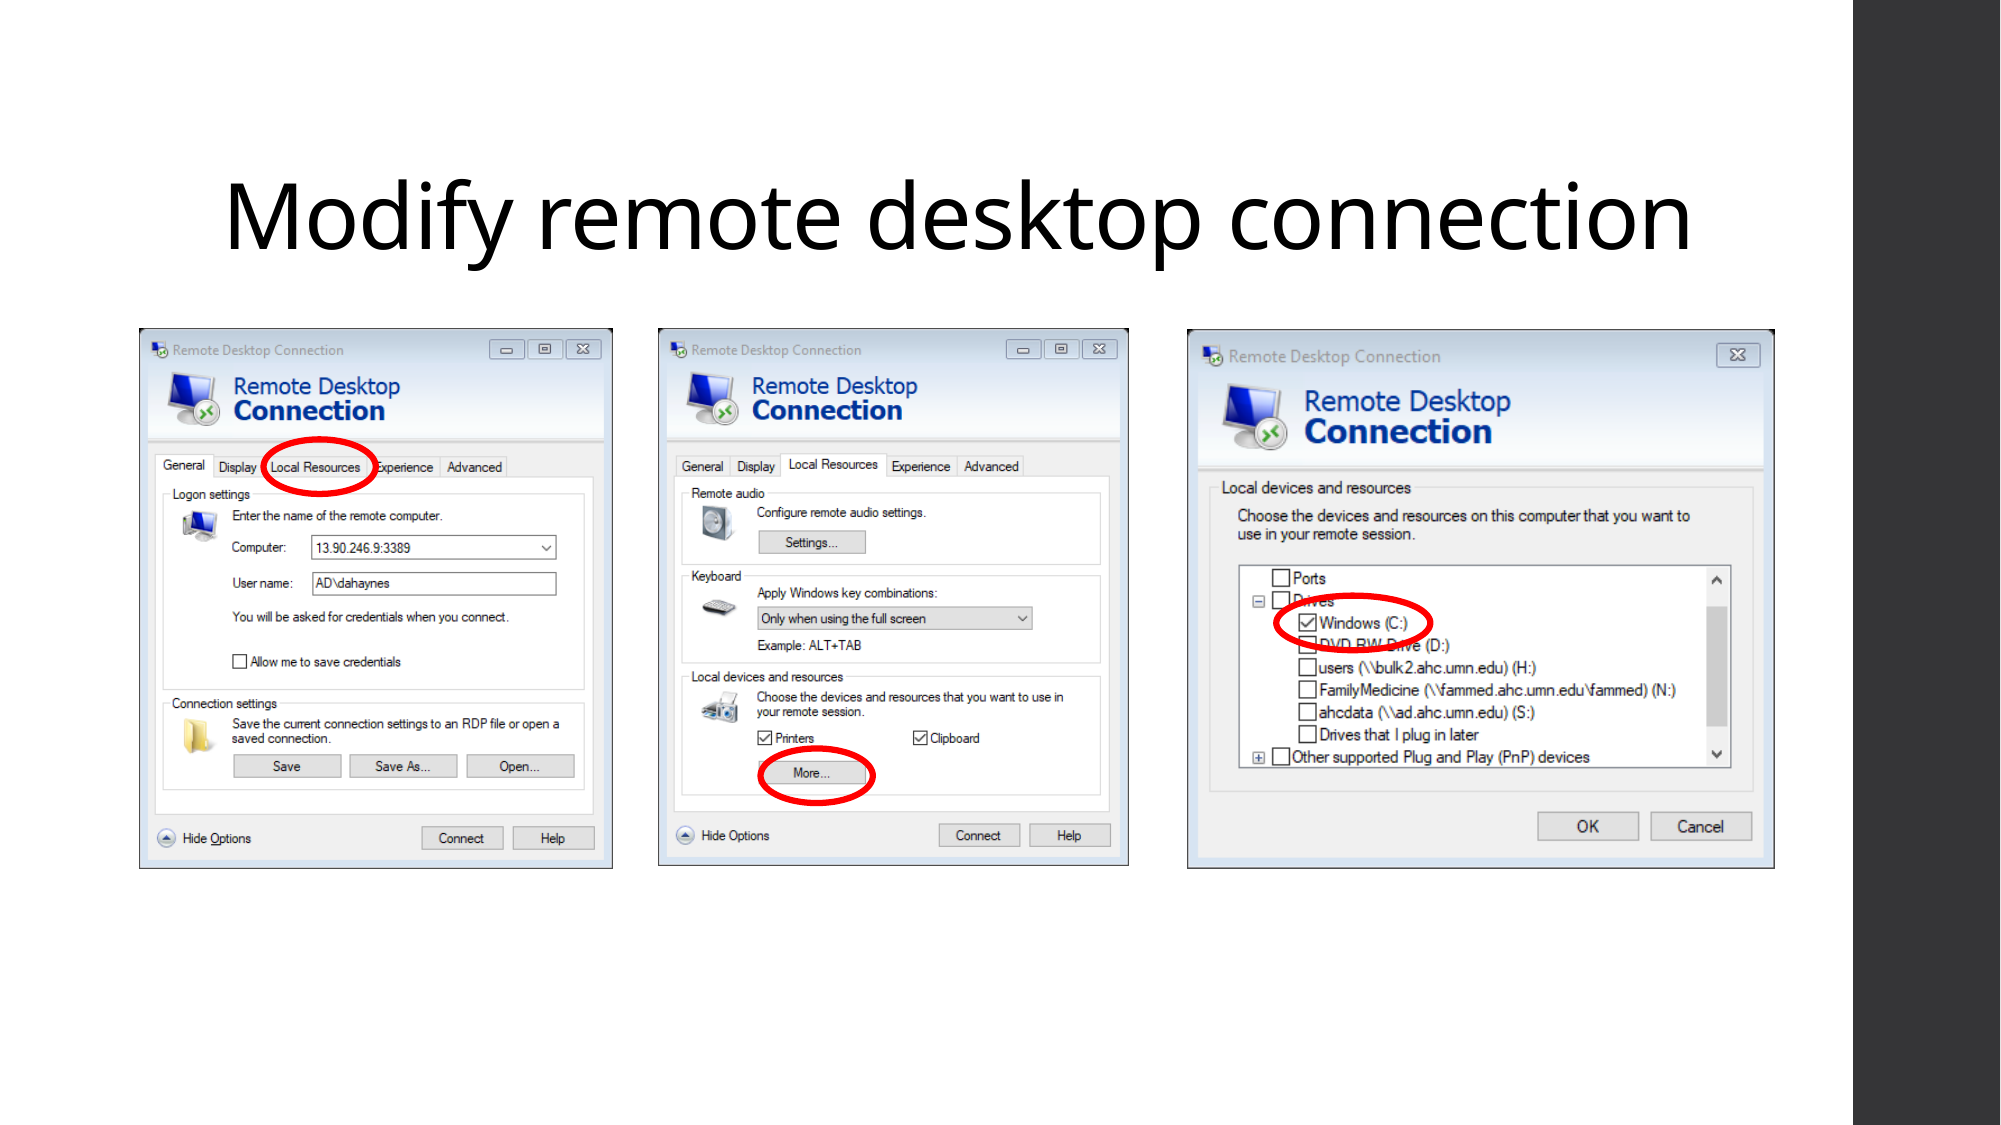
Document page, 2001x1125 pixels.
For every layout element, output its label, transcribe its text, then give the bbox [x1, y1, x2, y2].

picture [658, 328, 1129, 866]
picture [1187, 329, 1775, 869]
title Modify remote desktop connection [206, 60, 1797, 278]
picture [139, 328, 613, 869]
